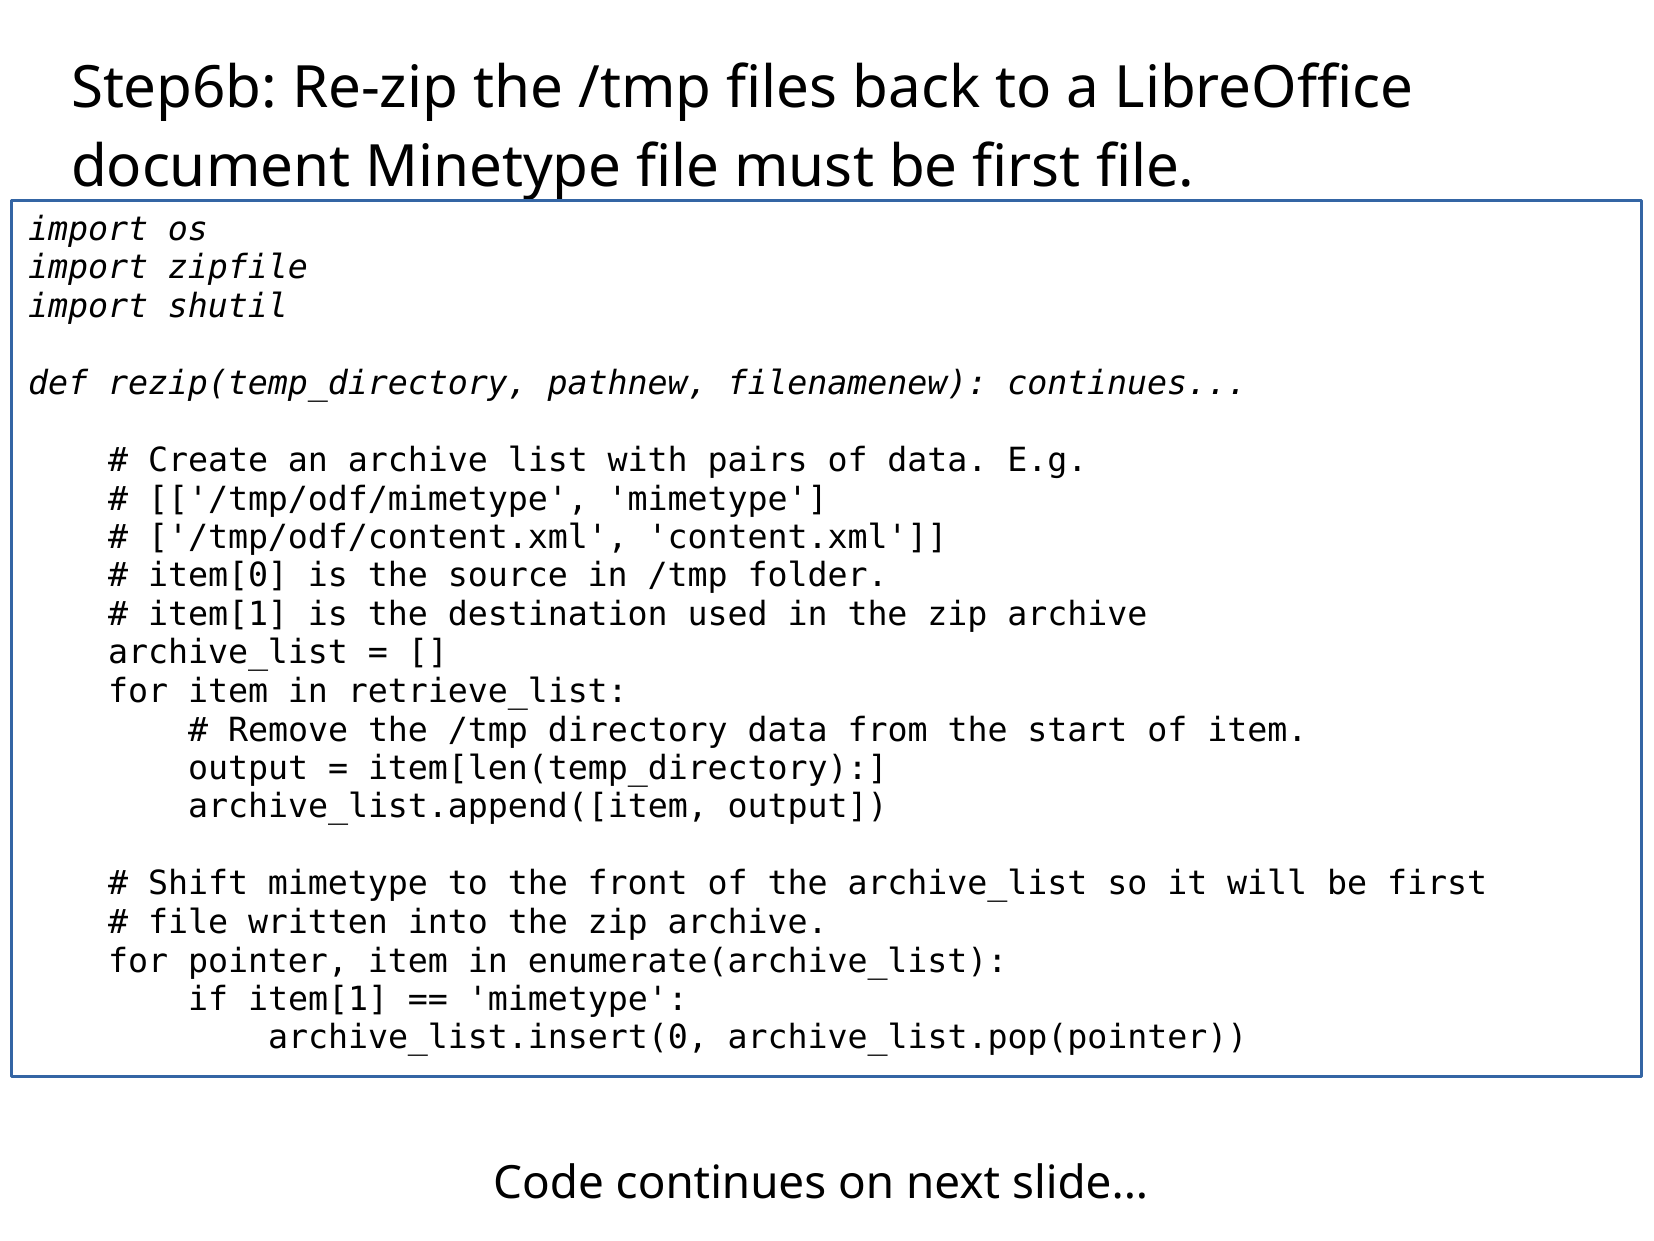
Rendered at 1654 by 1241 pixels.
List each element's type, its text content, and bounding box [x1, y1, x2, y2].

title Step6b: Re-zip the /tmp files back to a LibreOffice document Minetype file must be first file. [70, 60, 1560, 189]
text_box import os import zipfile import shutil def rezip(temp_directory, pathnew, filenamenew): continues... # Create an archive list with pairs of data. E.g. # [['/tmp/odf/mimetype', 'mimetype'] # ['/tmp/odf/content.xml', 'content.xml']] # item[0] is the source in /tmp folder. # item[1] is the destination used in the zip archive archive_list = [] for item in retrieve_list: # Remove the /tmp directory data from the start of item. output = item[len(temp_directory):] archive_list.append([item, output]) # Shift mimetype to the front of the archive_list so it will be first # file written into the zip archive. for pointer, item in enumerate(archive_list): if item[1] == 'mimetype': archive_list.insert(0, archive_list.pop(pointer)) [11, 200, 1642, 1077]
text_box Code continues on next slide... [76, 1151, 1566, 1211]
